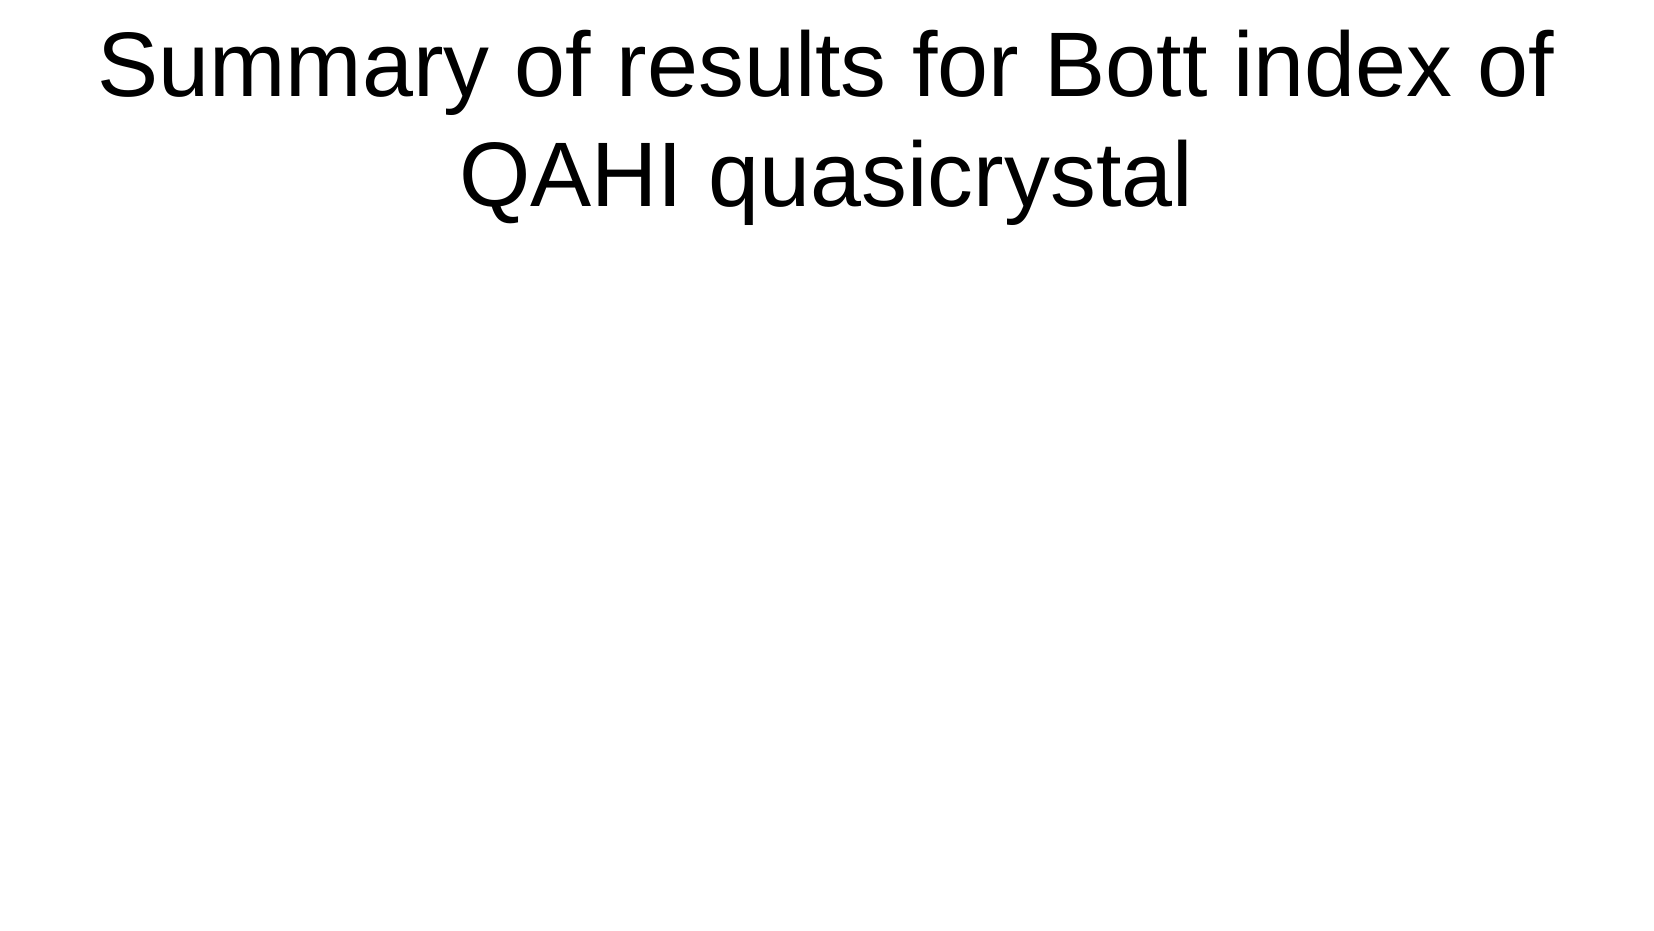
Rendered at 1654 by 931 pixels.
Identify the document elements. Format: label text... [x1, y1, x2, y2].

text_box Summary of results for Bott index of QAHI quasicrystal [472, 149, 517, 200]
text_box Summary of results for Bott index of QAHI quasicrystal [82, 12, 1571, 218]
